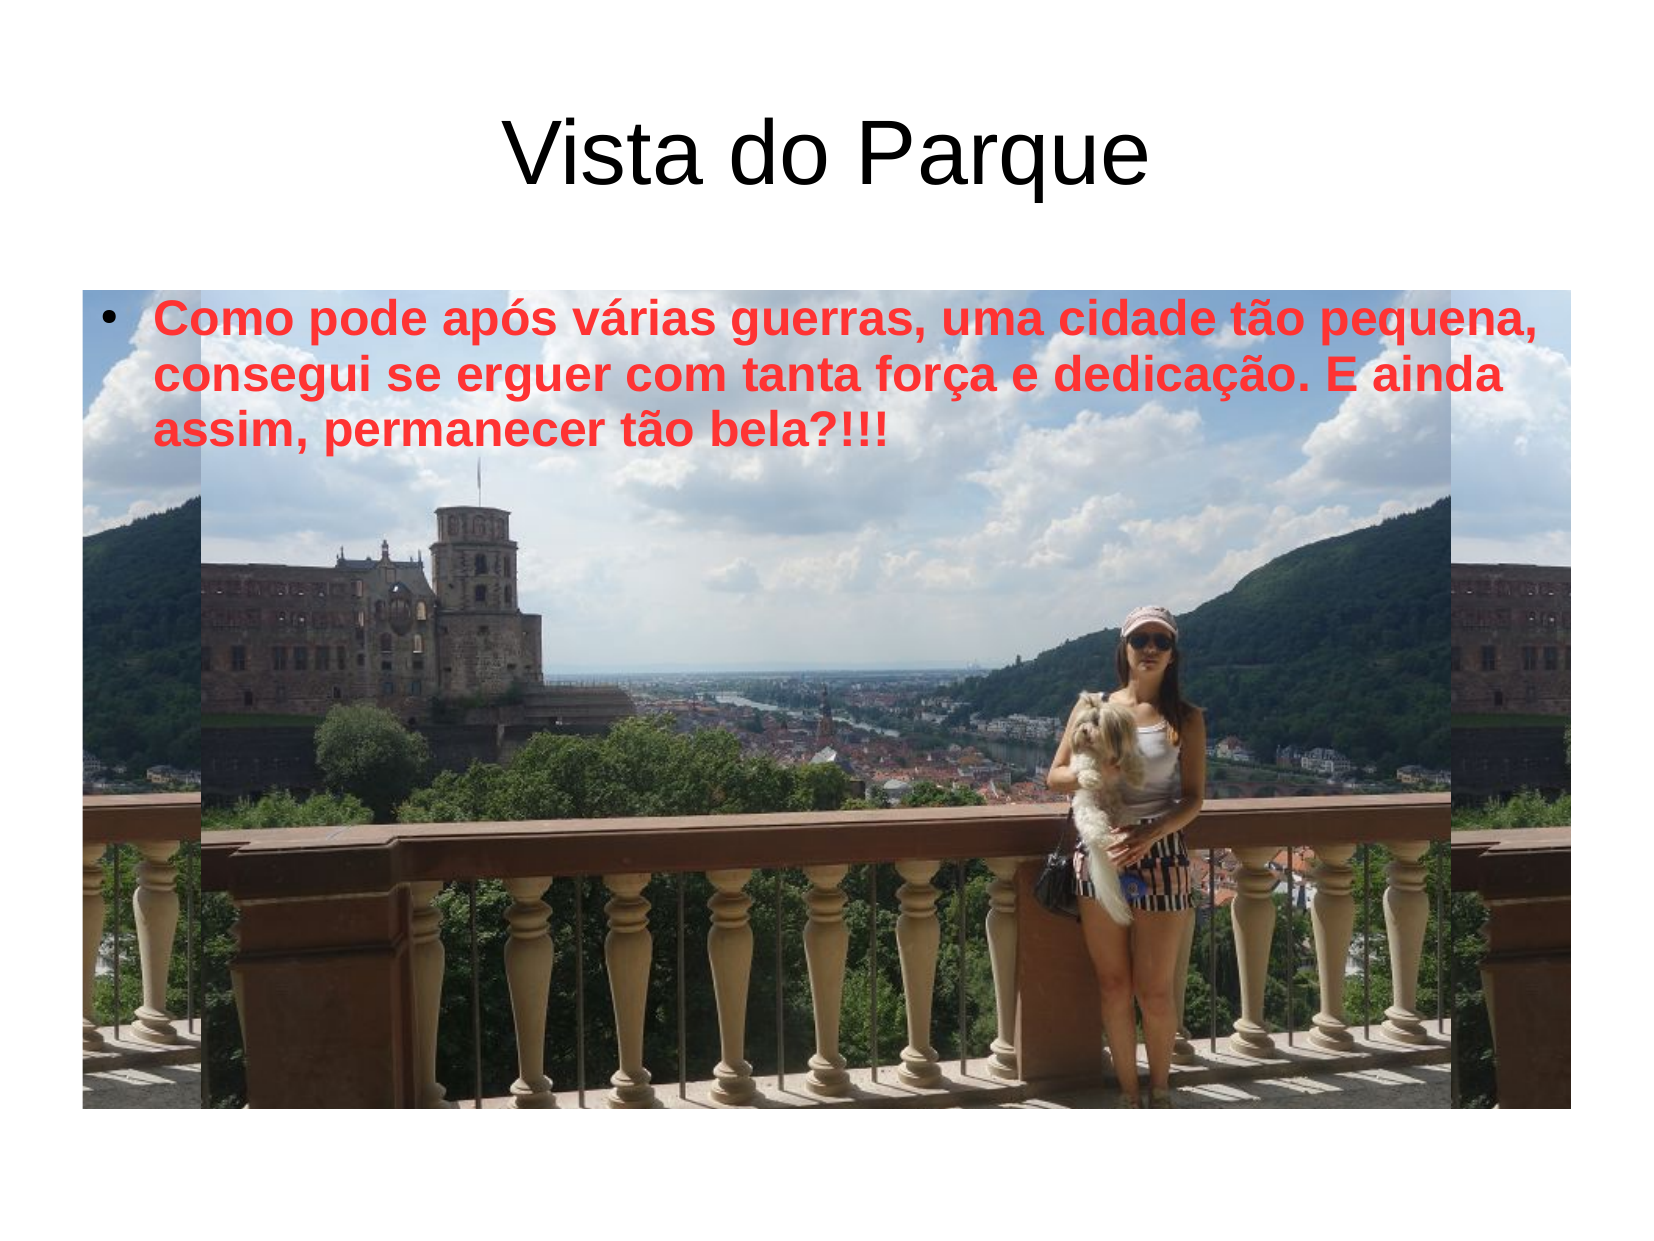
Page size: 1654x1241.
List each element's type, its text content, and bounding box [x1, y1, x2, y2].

list Como pode após várias guerras, uma cidade tão pequena, consegui se erguer com tanta força e dedicação. E ainda assim, permanecer tão bela?!!! [82, 290, 1571, 1109]
title Vista do Parque [82, 49, 1571, 257]
